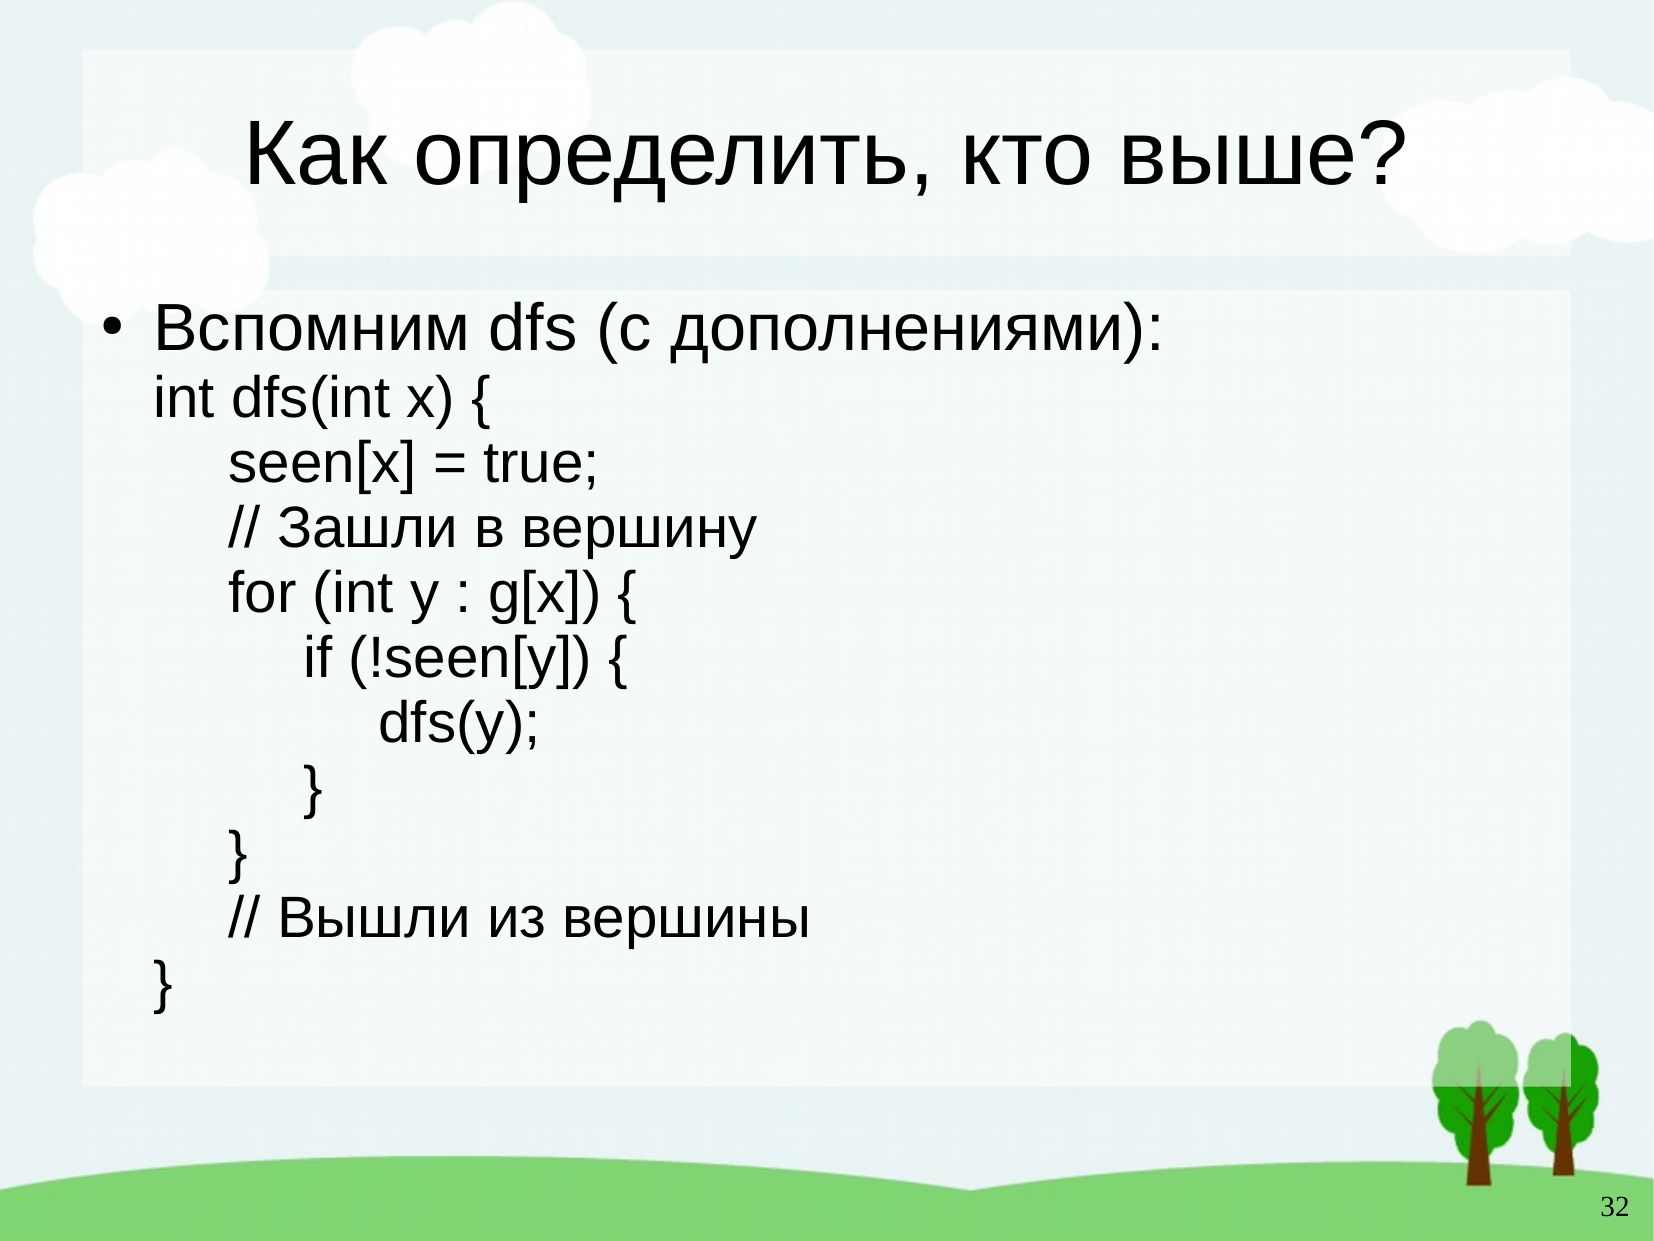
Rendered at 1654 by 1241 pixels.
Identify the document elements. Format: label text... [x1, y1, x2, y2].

picture [0, 0, 1654, 1241]
title Как определить, кто выше? [82, 49, 1571, 257]
list Вспомним dfs (с дополнениями): int dfs(int x) { seen[x] = true; // Зашли в вершину for (int y : g[x]) { if (!seen[y]) { dfs(y); } } // Вышли из вершины } [82, 290, 1571, 1087]
